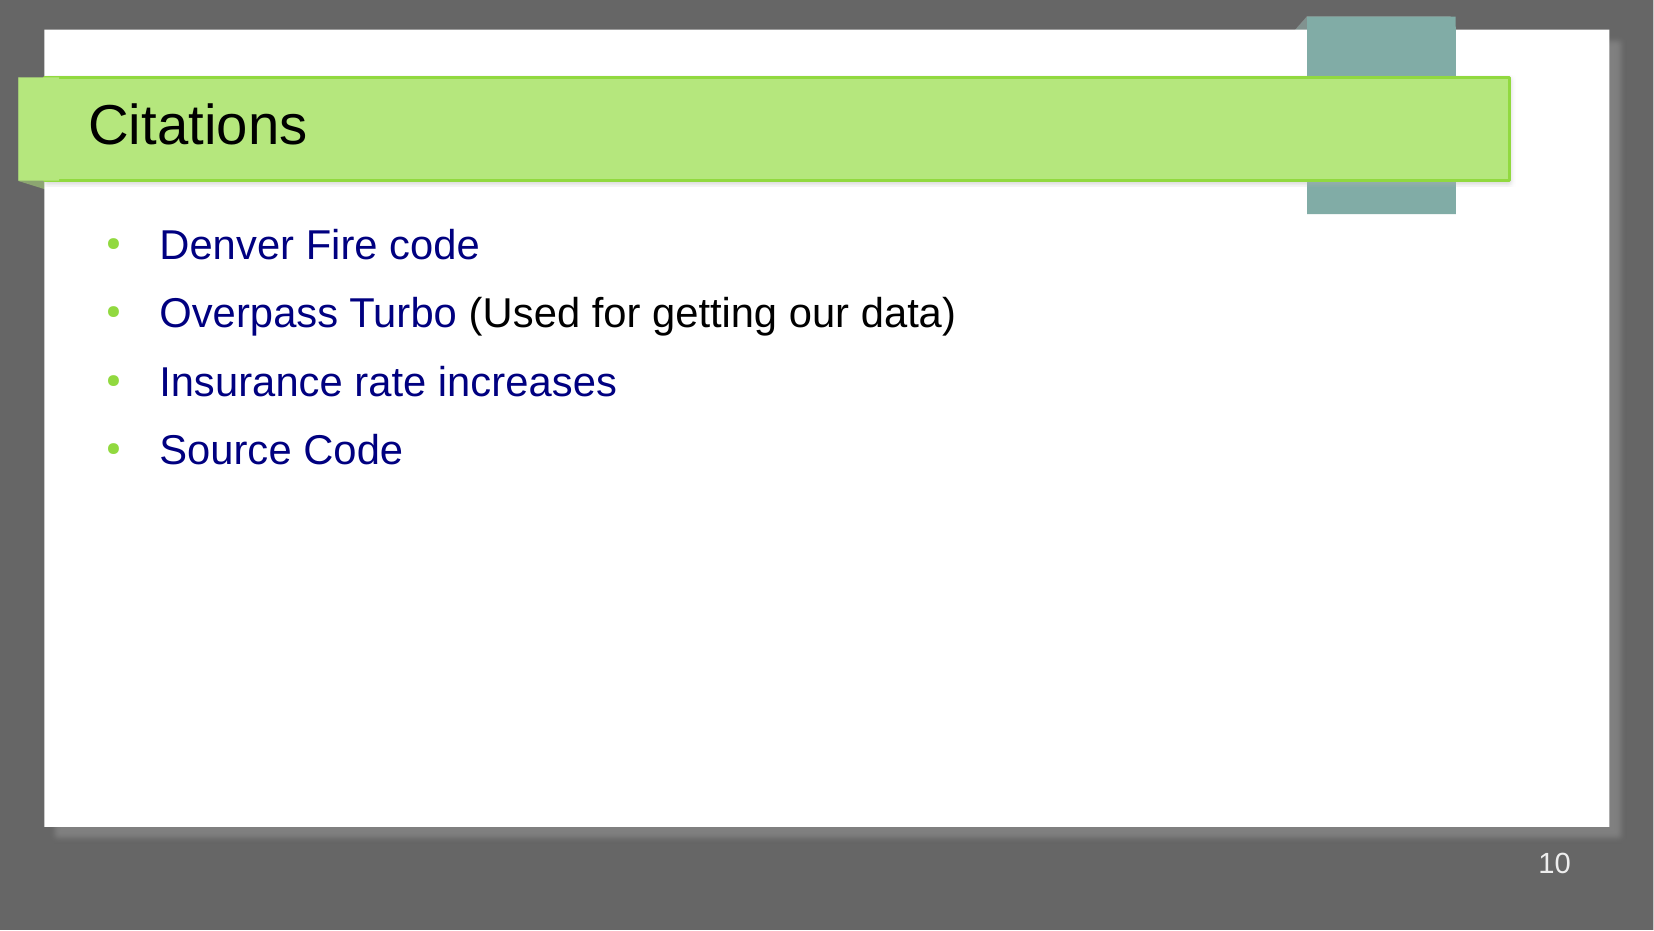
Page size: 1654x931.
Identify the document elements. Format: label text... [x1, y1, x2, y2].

title Citations [88, 73, 1506, 178]
list Denver Fire code Overpass Turbo (Used for getting our data) Insurance rate increases Source Code [88, 221, 1565, 813]
